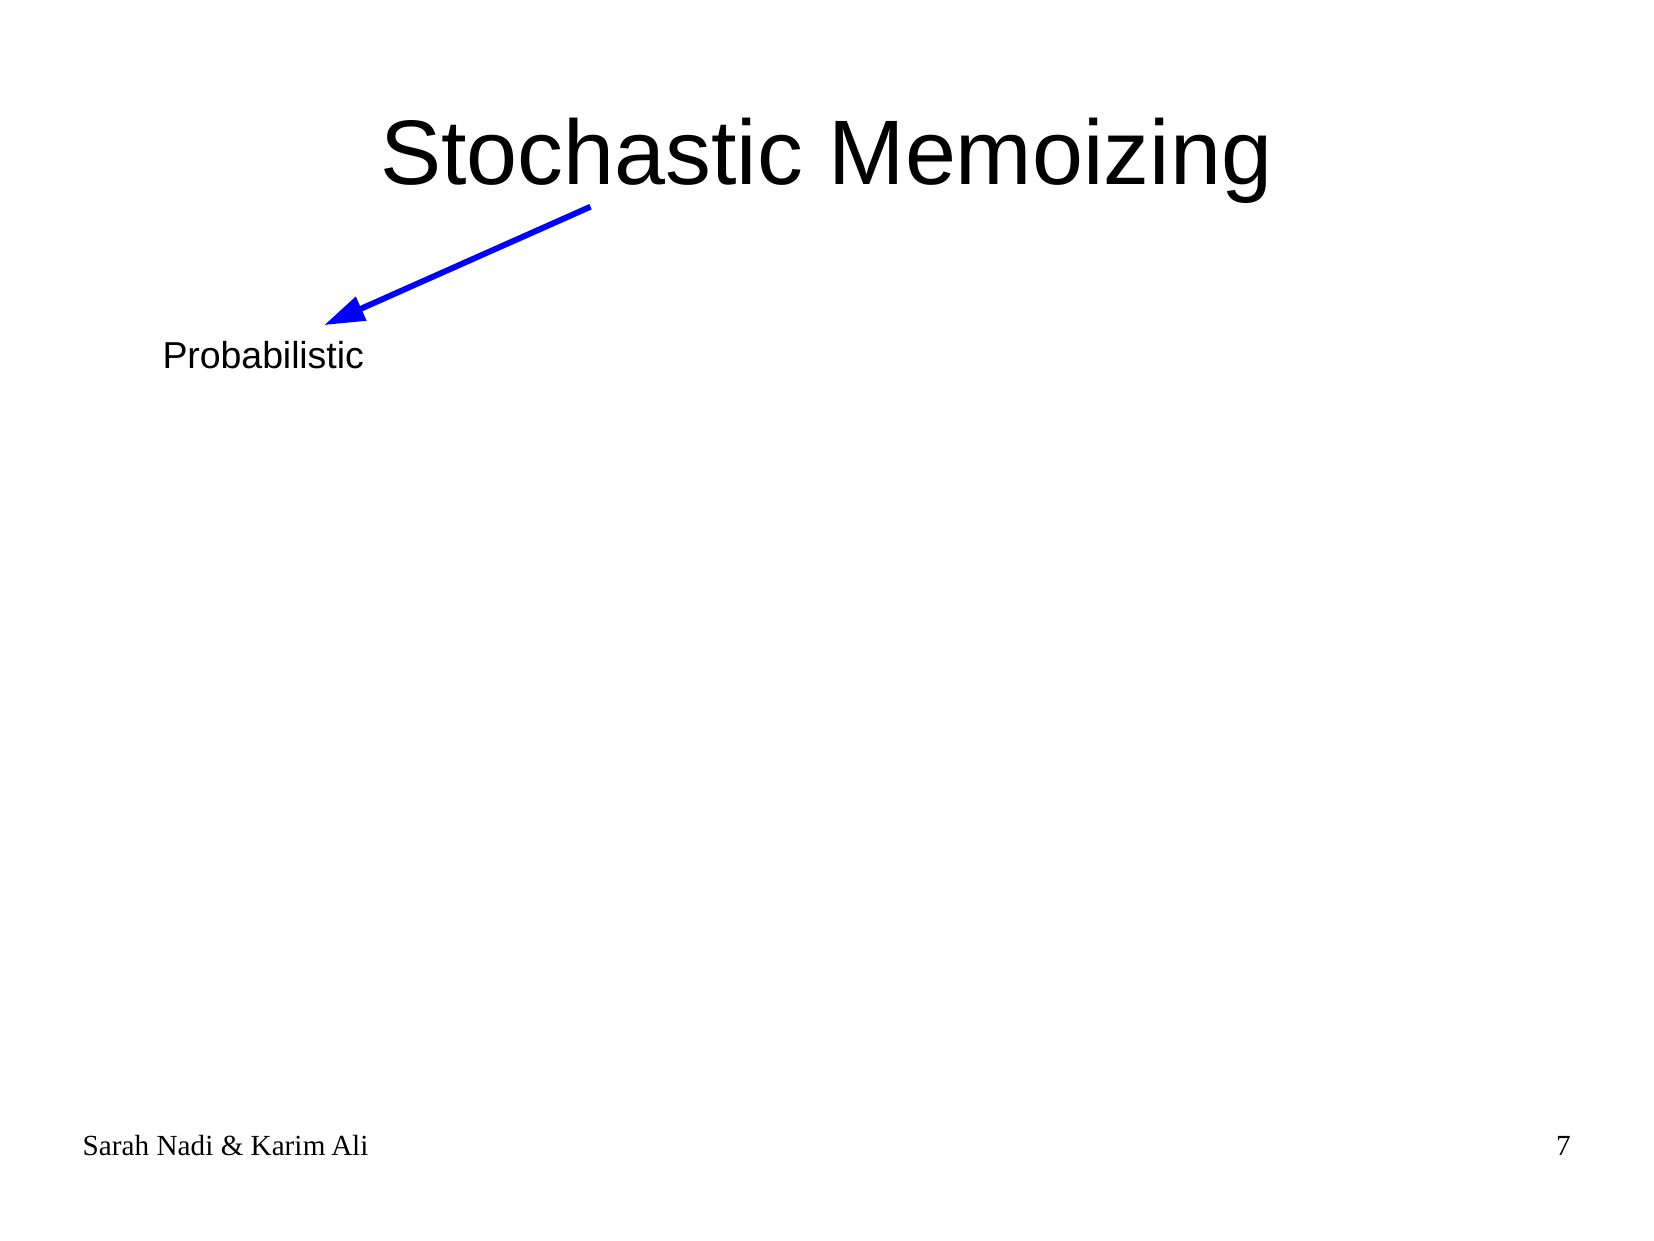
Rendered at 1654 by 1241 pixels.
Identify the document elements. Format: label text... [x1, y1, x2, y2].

text_box Probabilistic [147, 327, 379, 384]
title Stochastic Memoizing [82, 49, 1571, 257]
